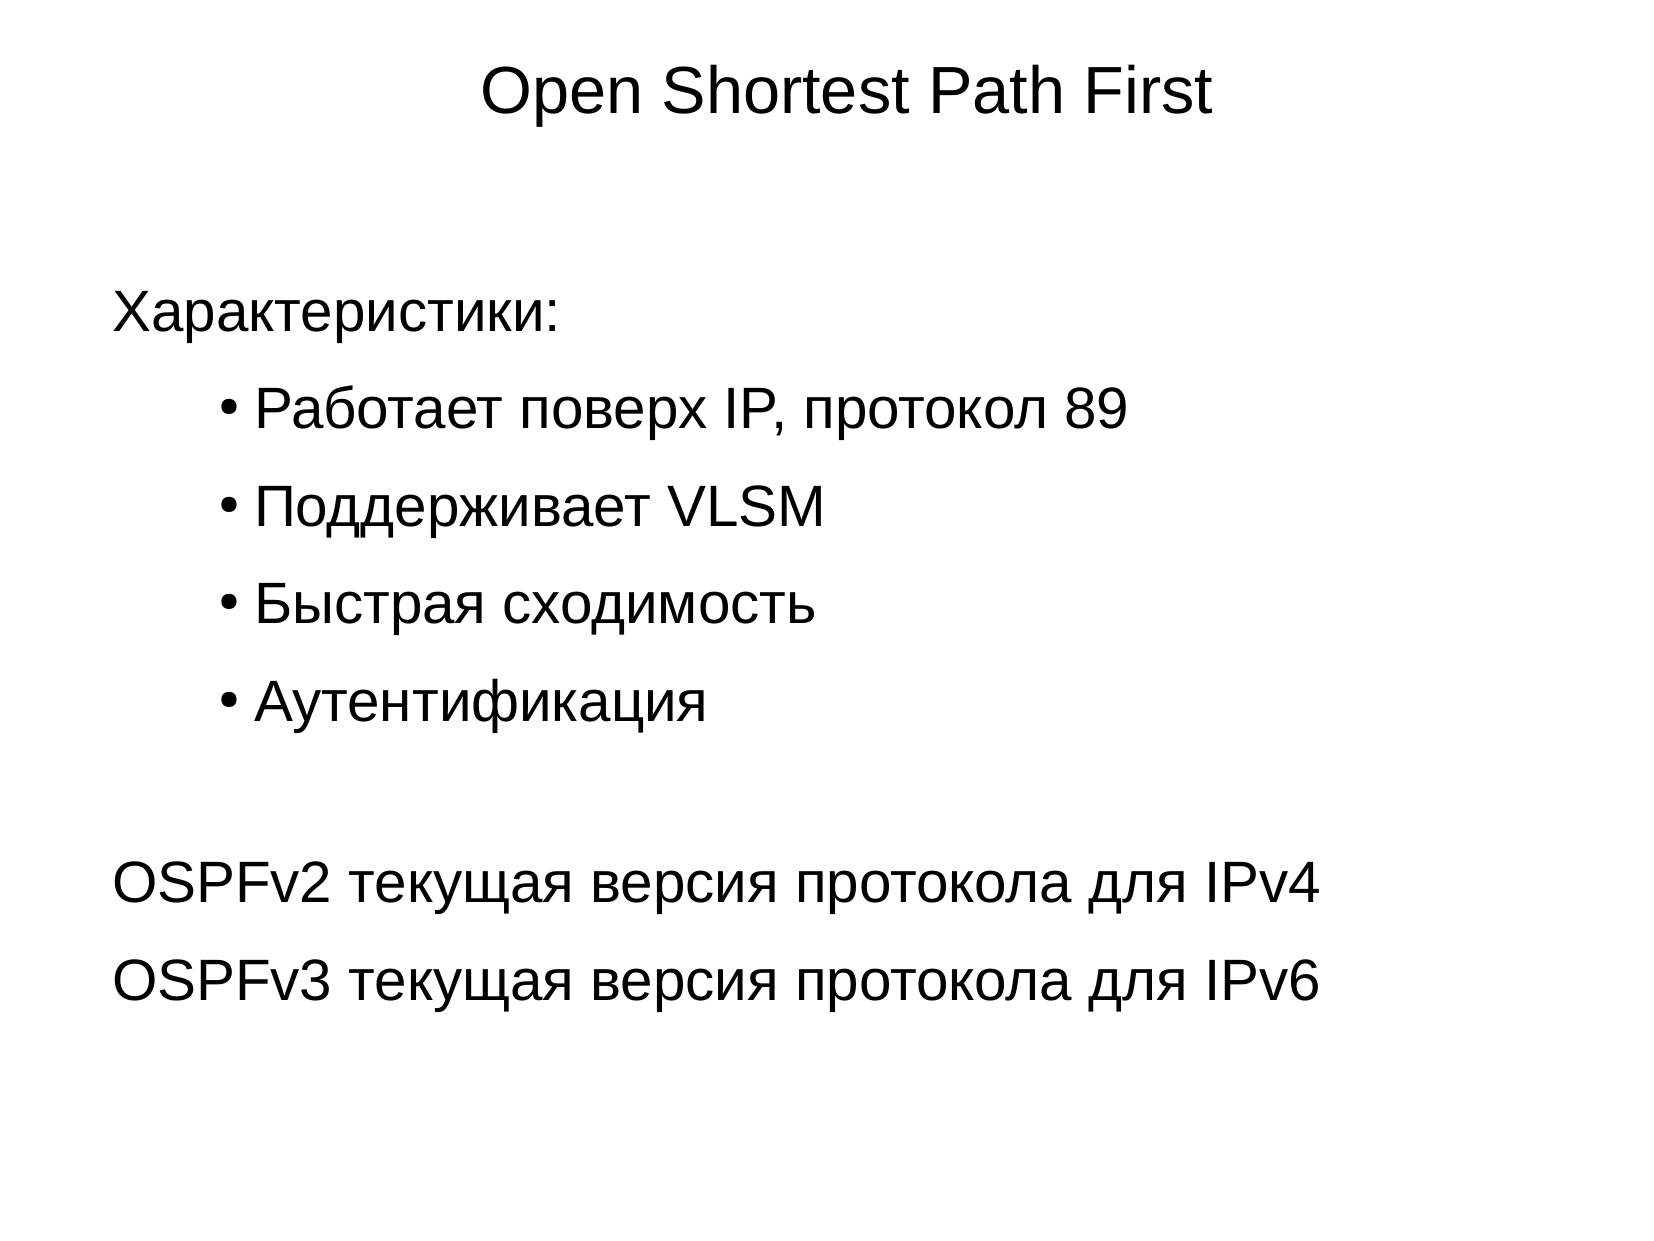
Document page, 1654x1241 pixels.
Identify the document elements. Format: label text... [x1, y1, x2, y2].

text_box Характеристики: Работает поверх IP, протокол 89 Поддерживает VLSM Быстрая сходимость Аутентификация OSPFv2 текущая версия протокола для IPv4 OSPFv3 текущая версия протокола для IPv6 [112, 171, 1576, 1088]
title Open Shortest Path First [82, 48, 1613, 133]
